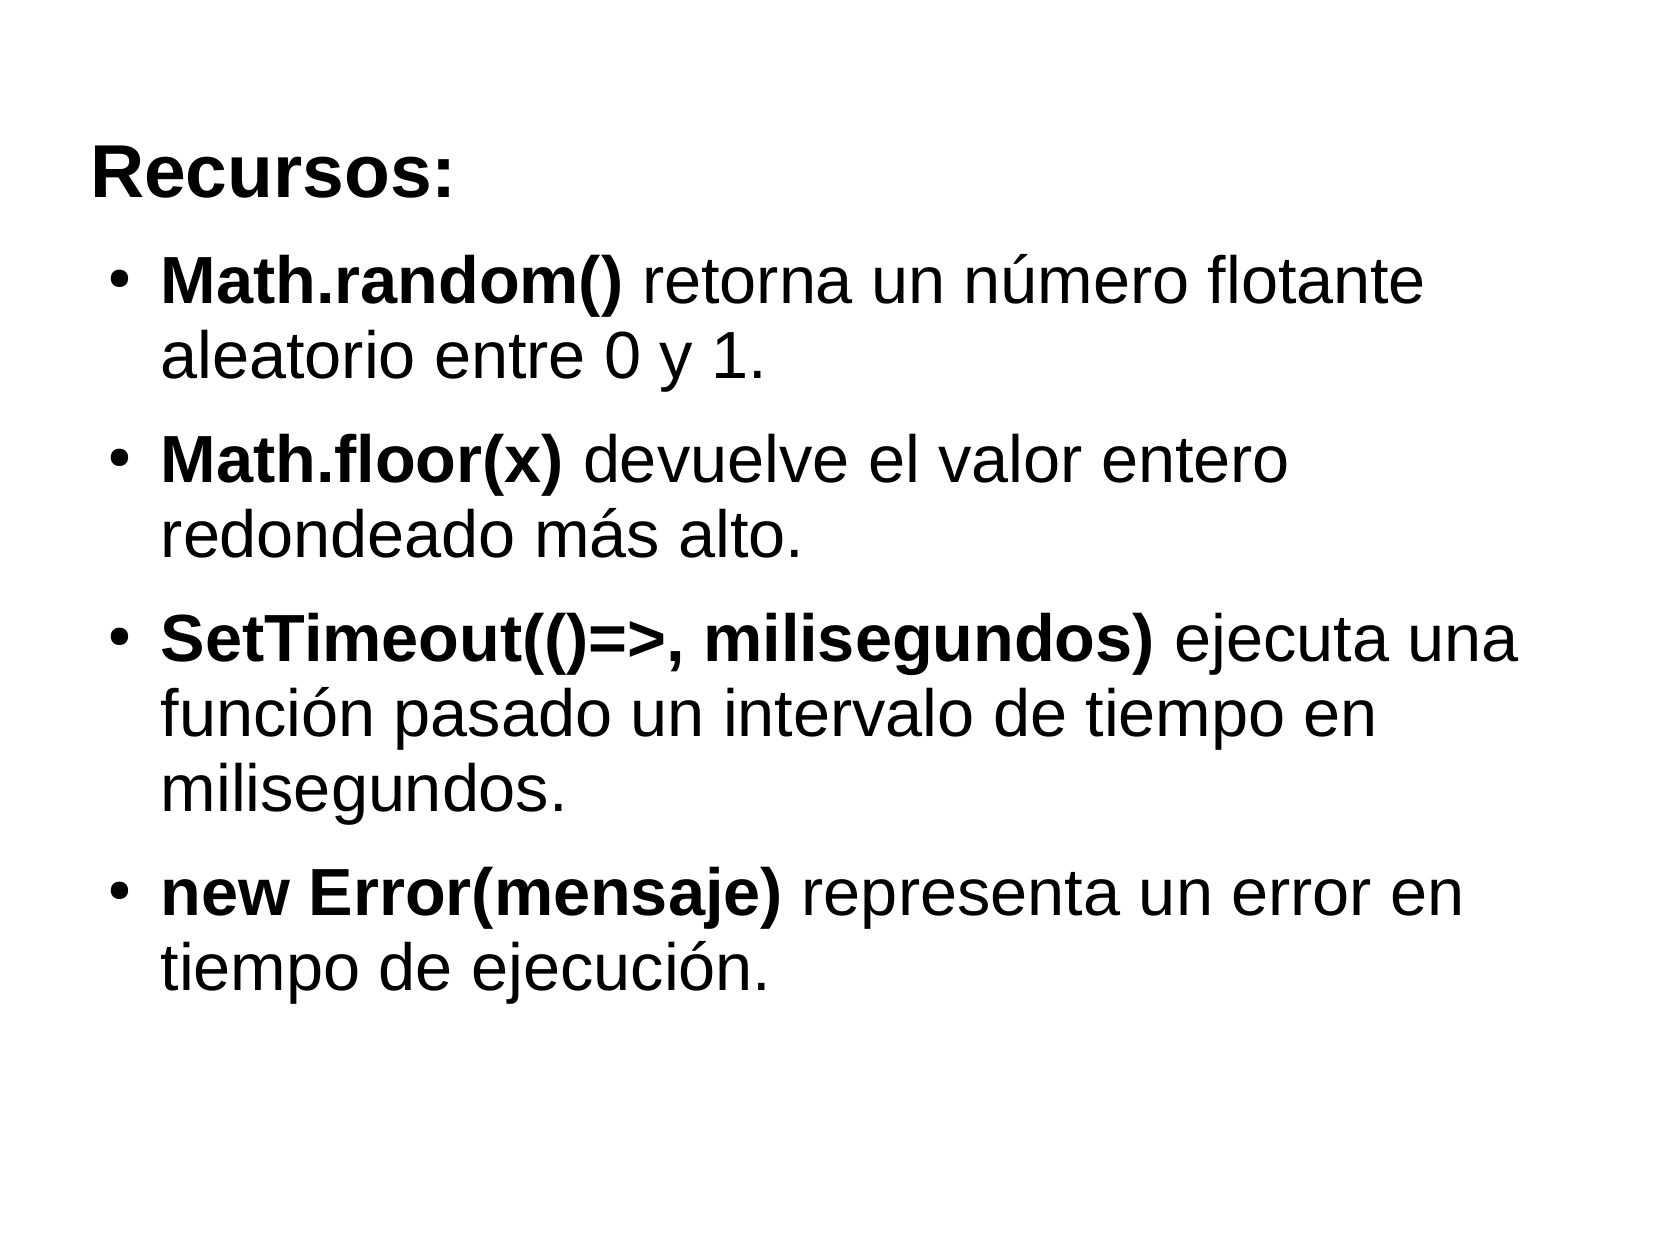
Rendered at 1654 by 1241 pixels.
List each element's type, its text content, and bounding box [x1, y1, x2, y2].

list Recursos: Math.random() retorna un número flotante aleatorio entre 0 y 1. Math.floor(x) devuelve el valor entero redondeado más alto. SetTimeout(()=>, milisegundos) ejecuta una función pasado un intervalo de tiempo en milisegundos. new Error(mensaje) representa un error en tiempo de ejecución. [90, 129, 1579, 1003]
